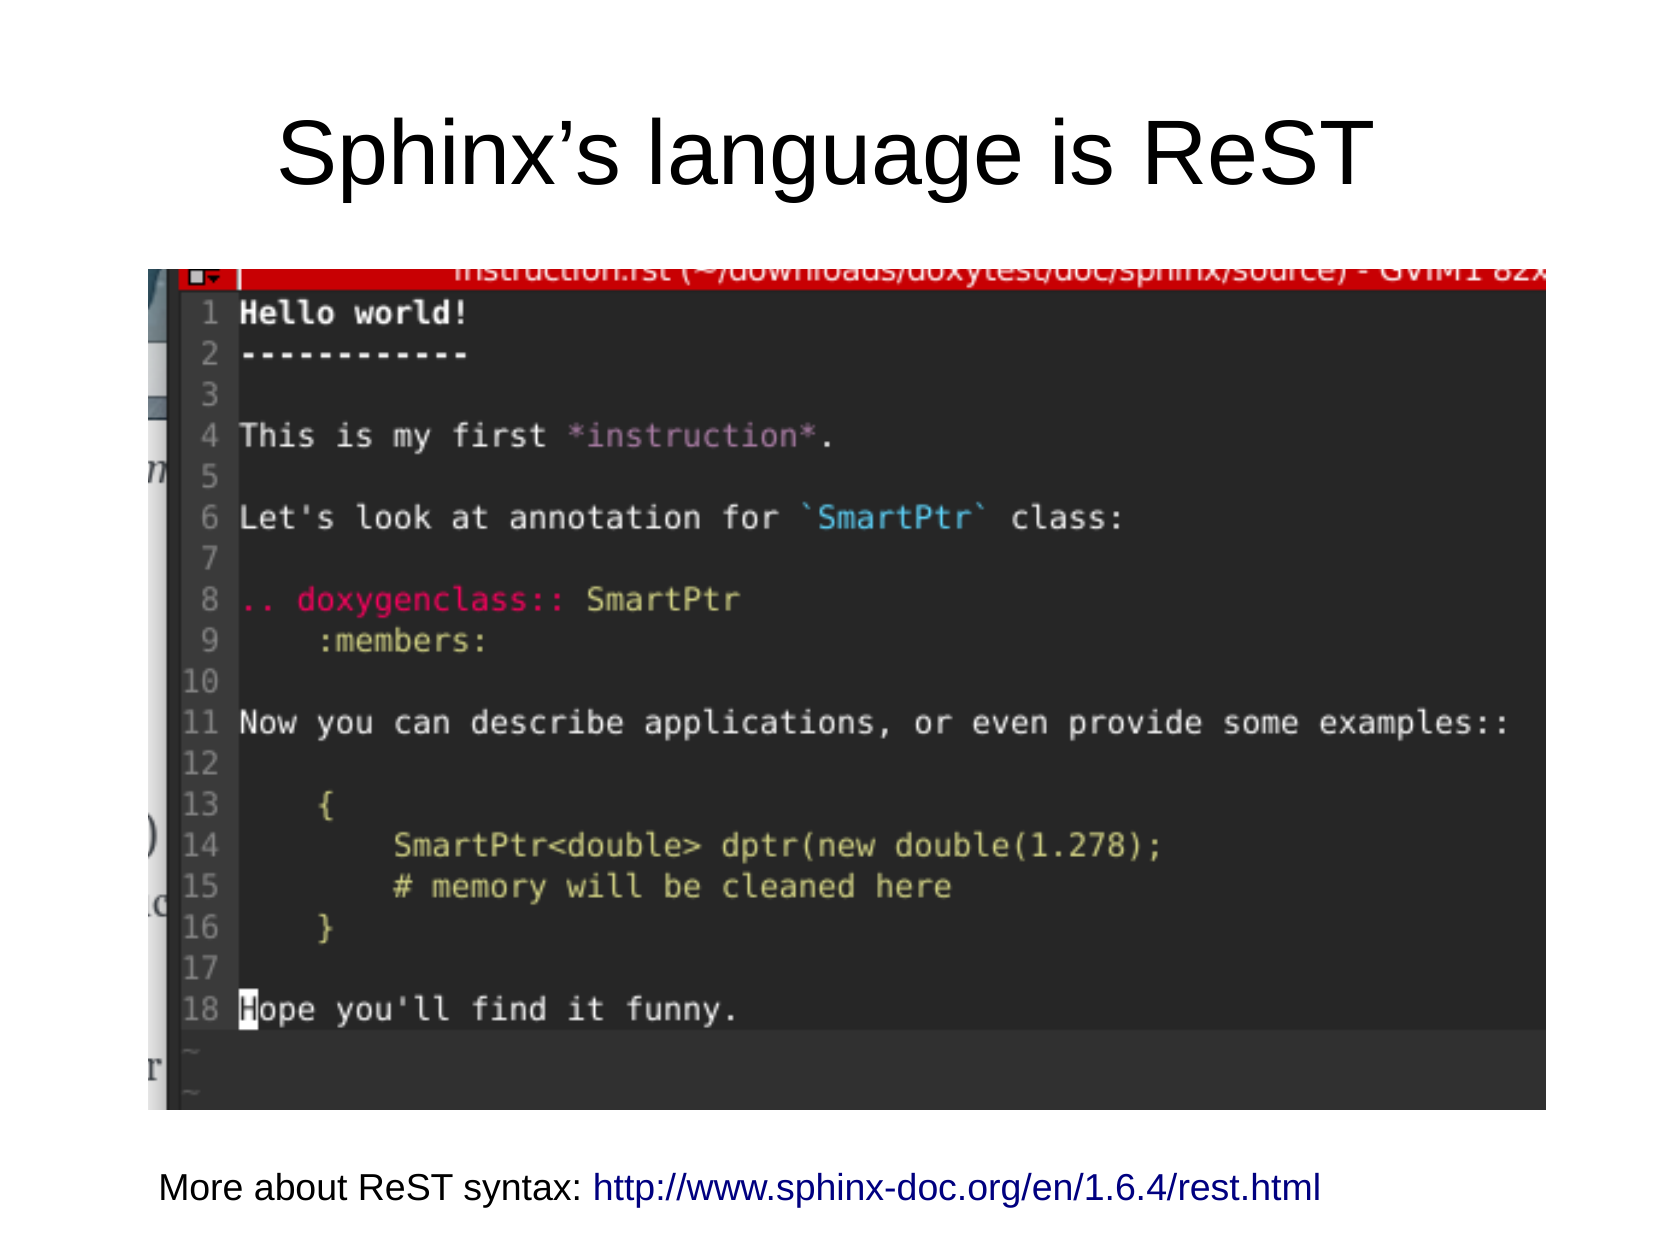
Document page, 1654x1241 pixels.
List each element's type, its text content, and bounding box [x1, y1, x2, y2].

text_box More about ReST syntax: http://www.sphinx-doc.org/en/1.6.4/rest.html [143, 1158, 1337, 1216]
picture [148, 269, 1546, 1111]
title Sphinx’s language is ReST [82, 49, 1571, 257]
